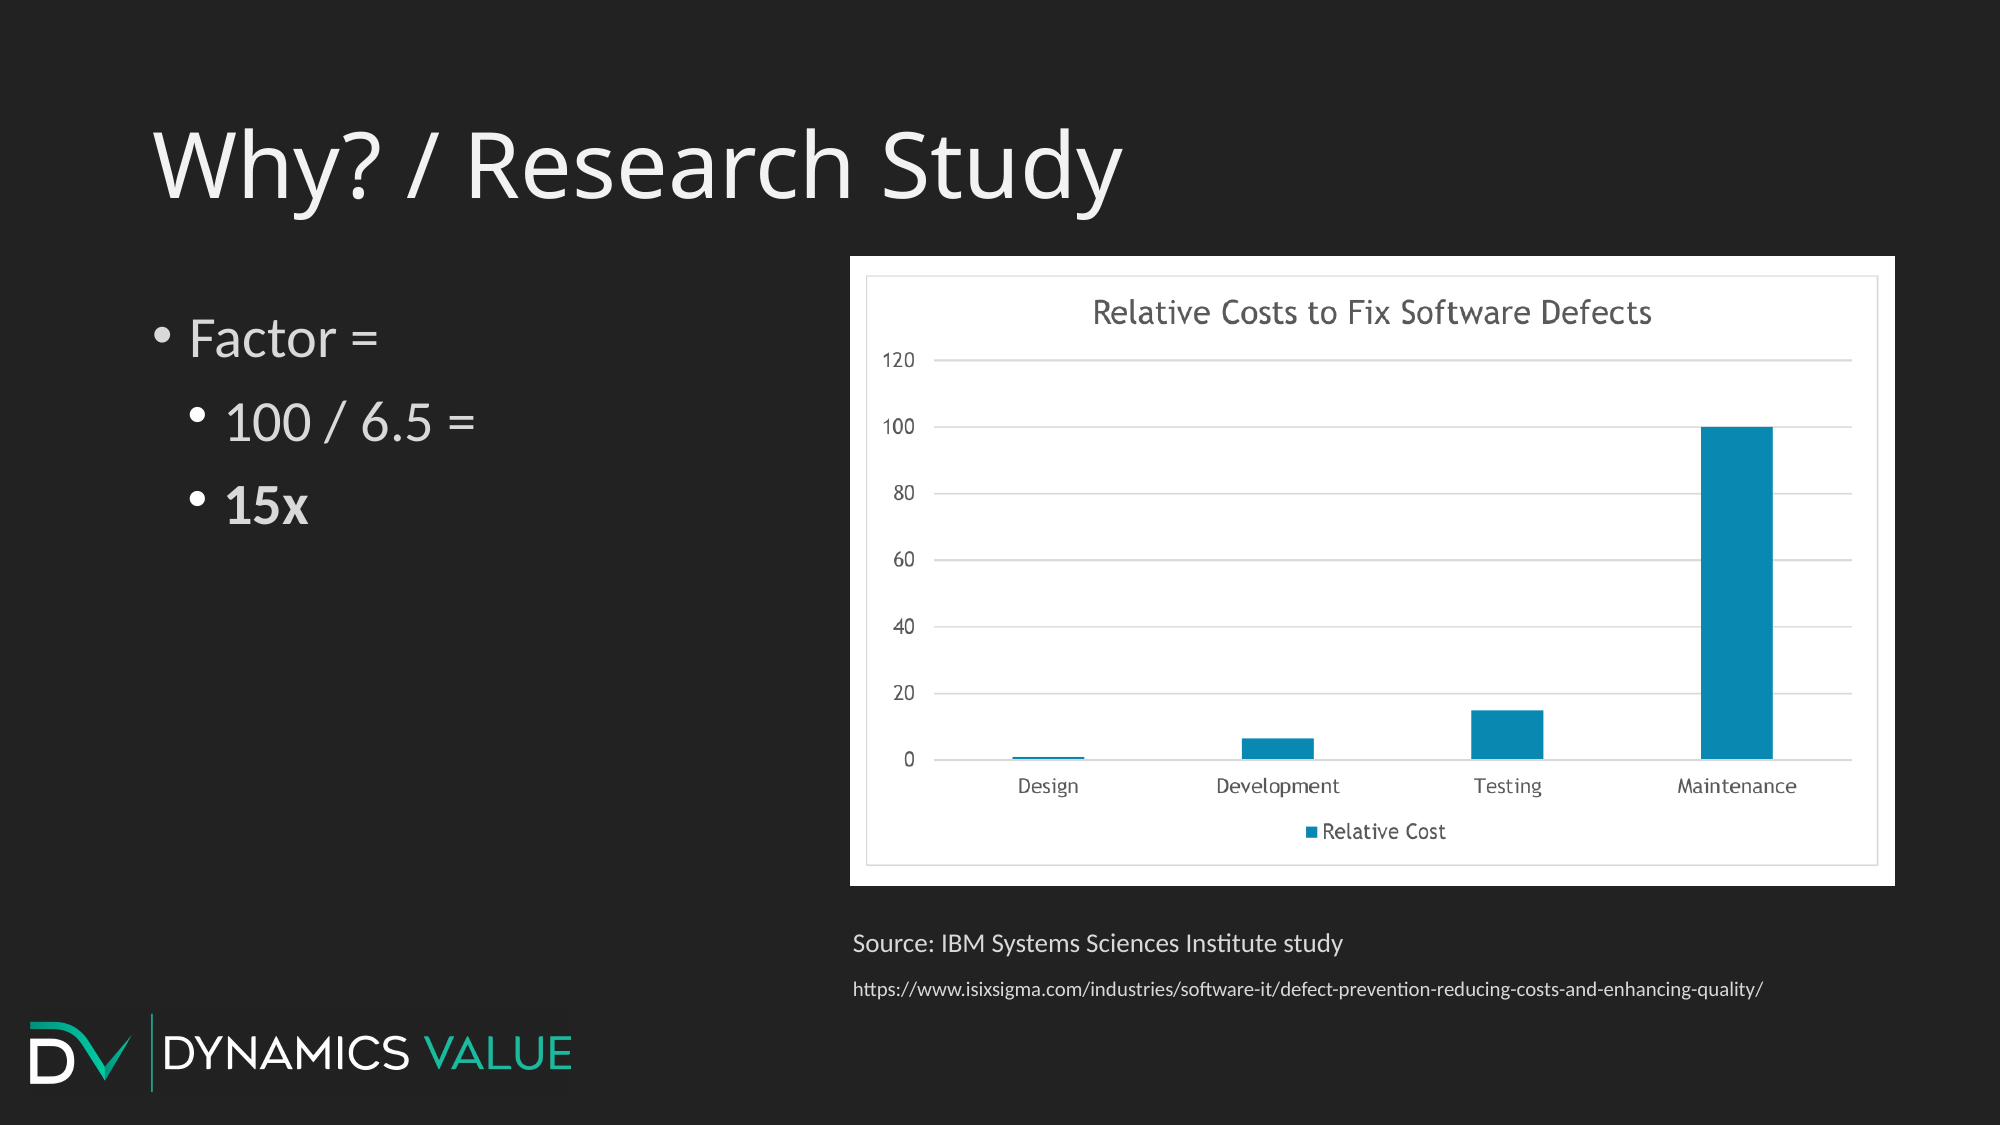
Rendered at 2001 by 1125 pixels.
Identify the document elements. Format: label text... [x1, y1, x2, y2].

text_box Why? / Research Study [137, 59, 1863, 277]
picture [29, 1008, 571, 1095]
picture [850, 256, 1895, 886]
text_box Factor = 100 / 6.5 = 15x [137, 299, 1863, 1013]
text_box Source: IBM Systems Sciences Institute study https://www.isixsigma.com/industries/software-it/defect-prevention-reducing-costs-and-enhancing-quality/ [838, 921, 1985, 1040]
